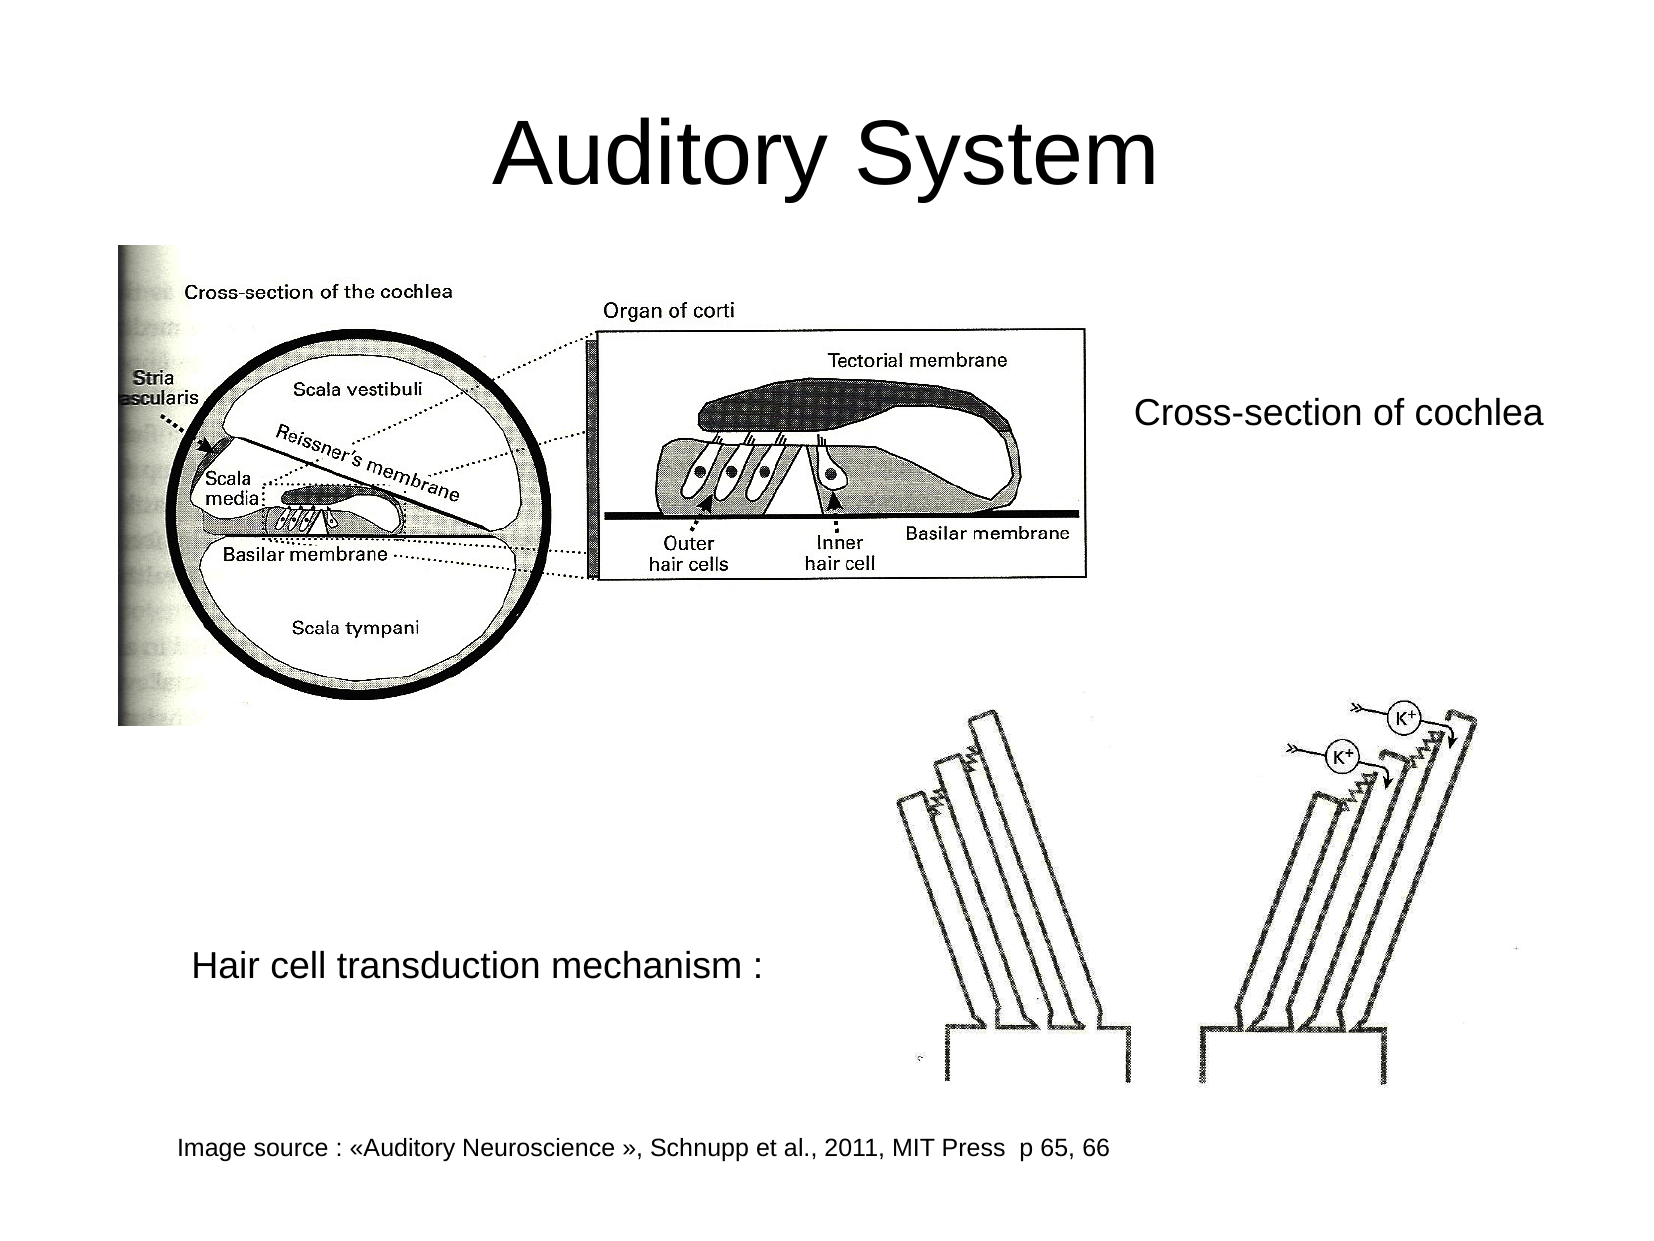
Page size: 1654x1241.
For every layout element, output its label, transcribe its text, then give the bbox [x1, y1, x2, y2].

title Auditory System [82, 49, 1571, 257]
picture [118, 245, 1524, 1096]
list Image source : «Auditory Neuroscience », Schnupp et al., 2011, MIT Press p 65, 66 [106, 1133, 1290, 1170]
list Cross-section of cochlea [1062, 390, 1560, 461]
list Hair cell transduction mechanism : [120, 944, 839, 1015]
